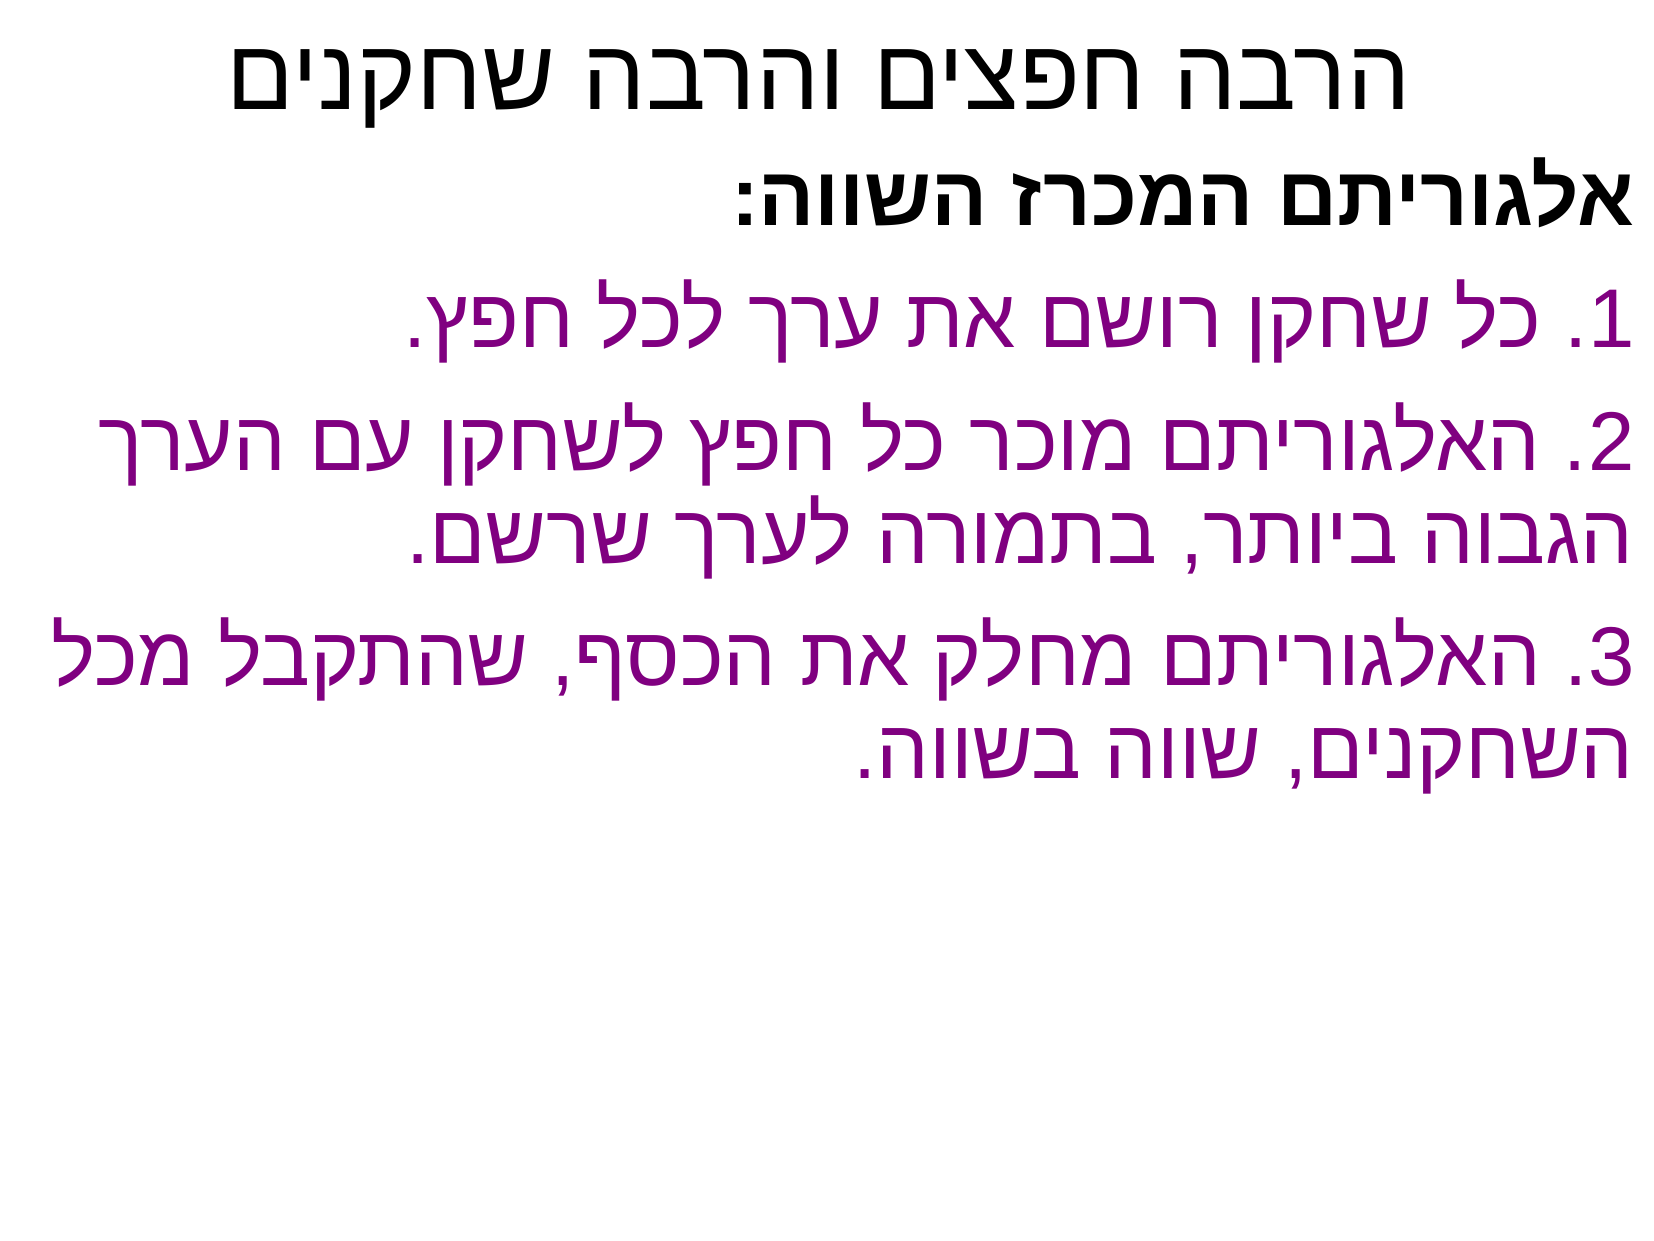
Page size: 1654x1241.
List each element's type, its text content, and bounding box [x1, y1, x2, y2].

title הרבה חפצים והרבה שחקנים [0, 0, 1654, 151]
list אלגוריתם המכרז השווה: 1. כל שחקן רושם את ערך לכל חפץ. 2. האלגוריתם מוכר כל חפץ לשחקן עם הערך הגבוה ביותר, בתמורה לערך שרשם. 3. האלגוריתם מחלק את הכסף, שהתקבל מכל השחקנים, שווה בשווה. [15, 151, 1636, 1195]
